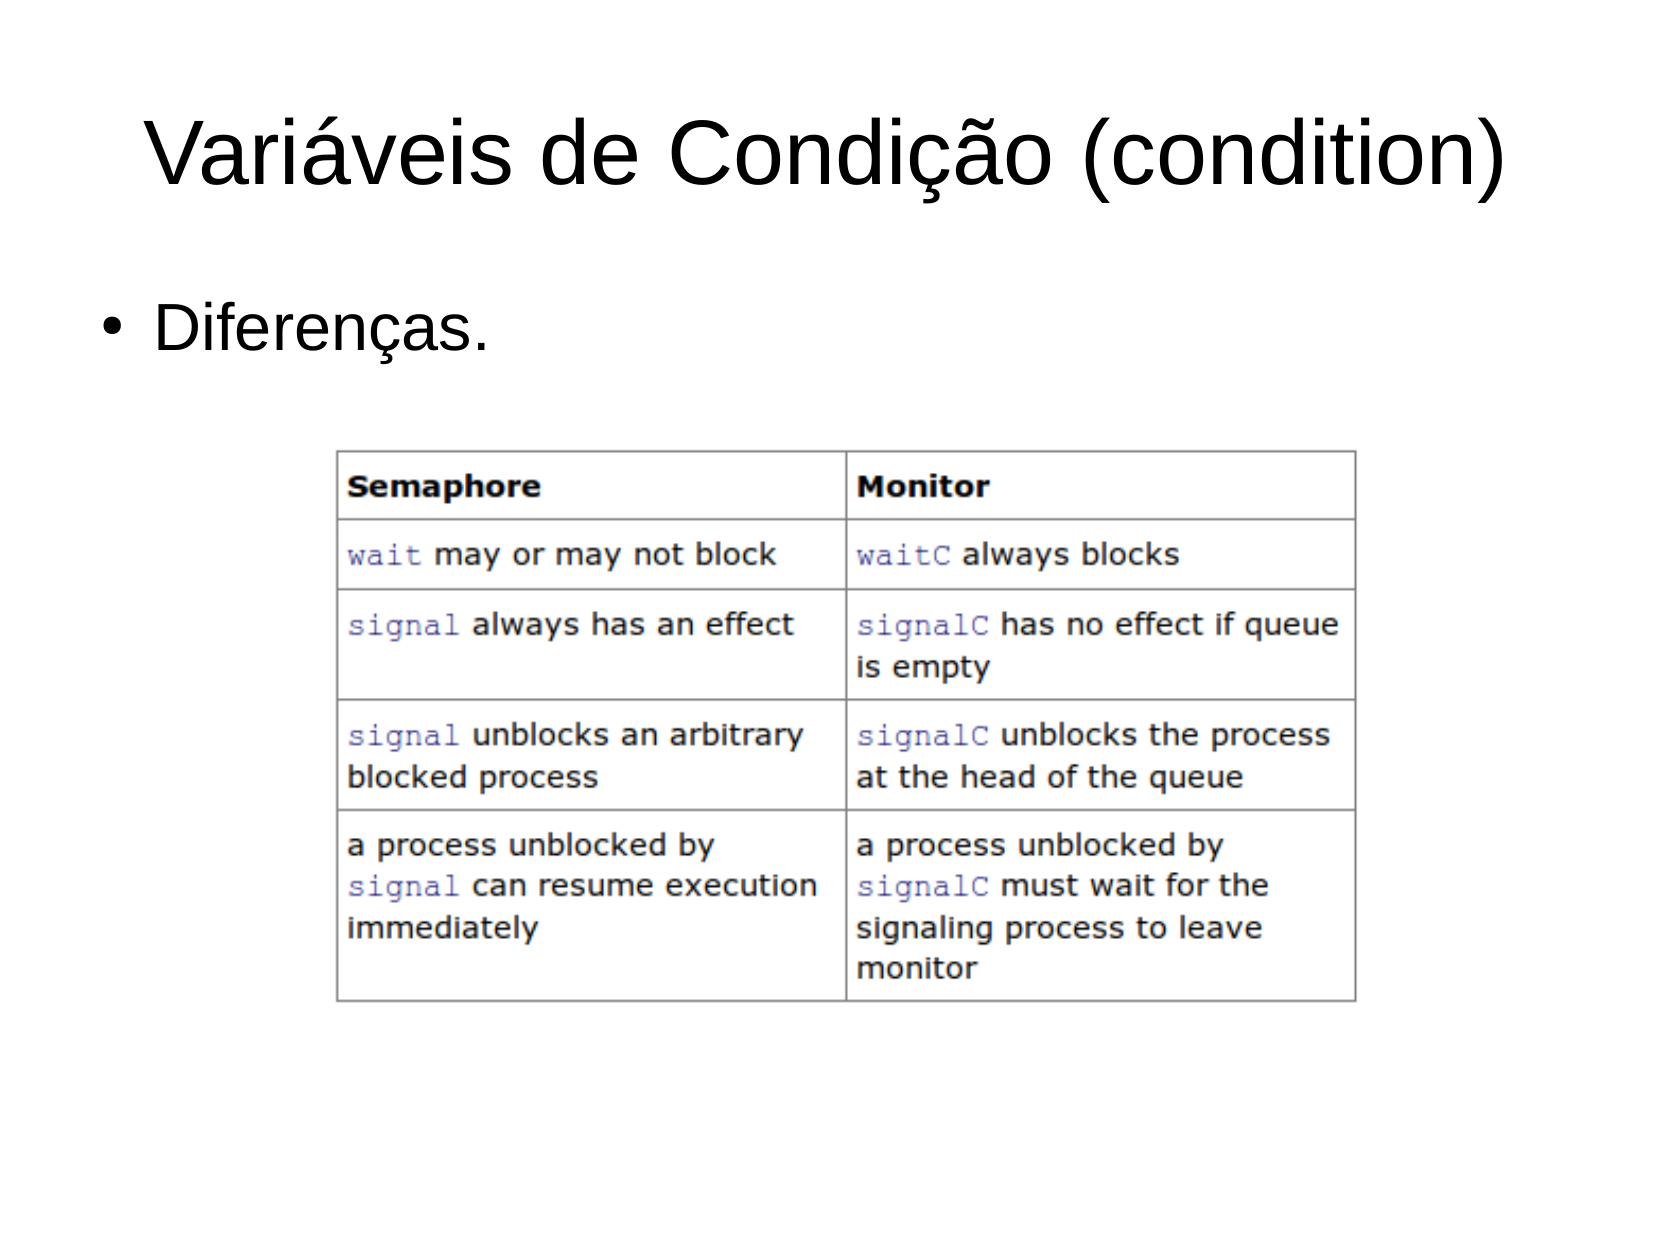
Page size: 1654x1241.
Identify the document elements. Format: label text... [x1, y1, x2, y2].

list Diferenças. [82, 290, 1538, 1010]
title Variáveis de Condição (condition) [82, 49, 1571, 257]
picture [324, 436, 1372, 1028]
